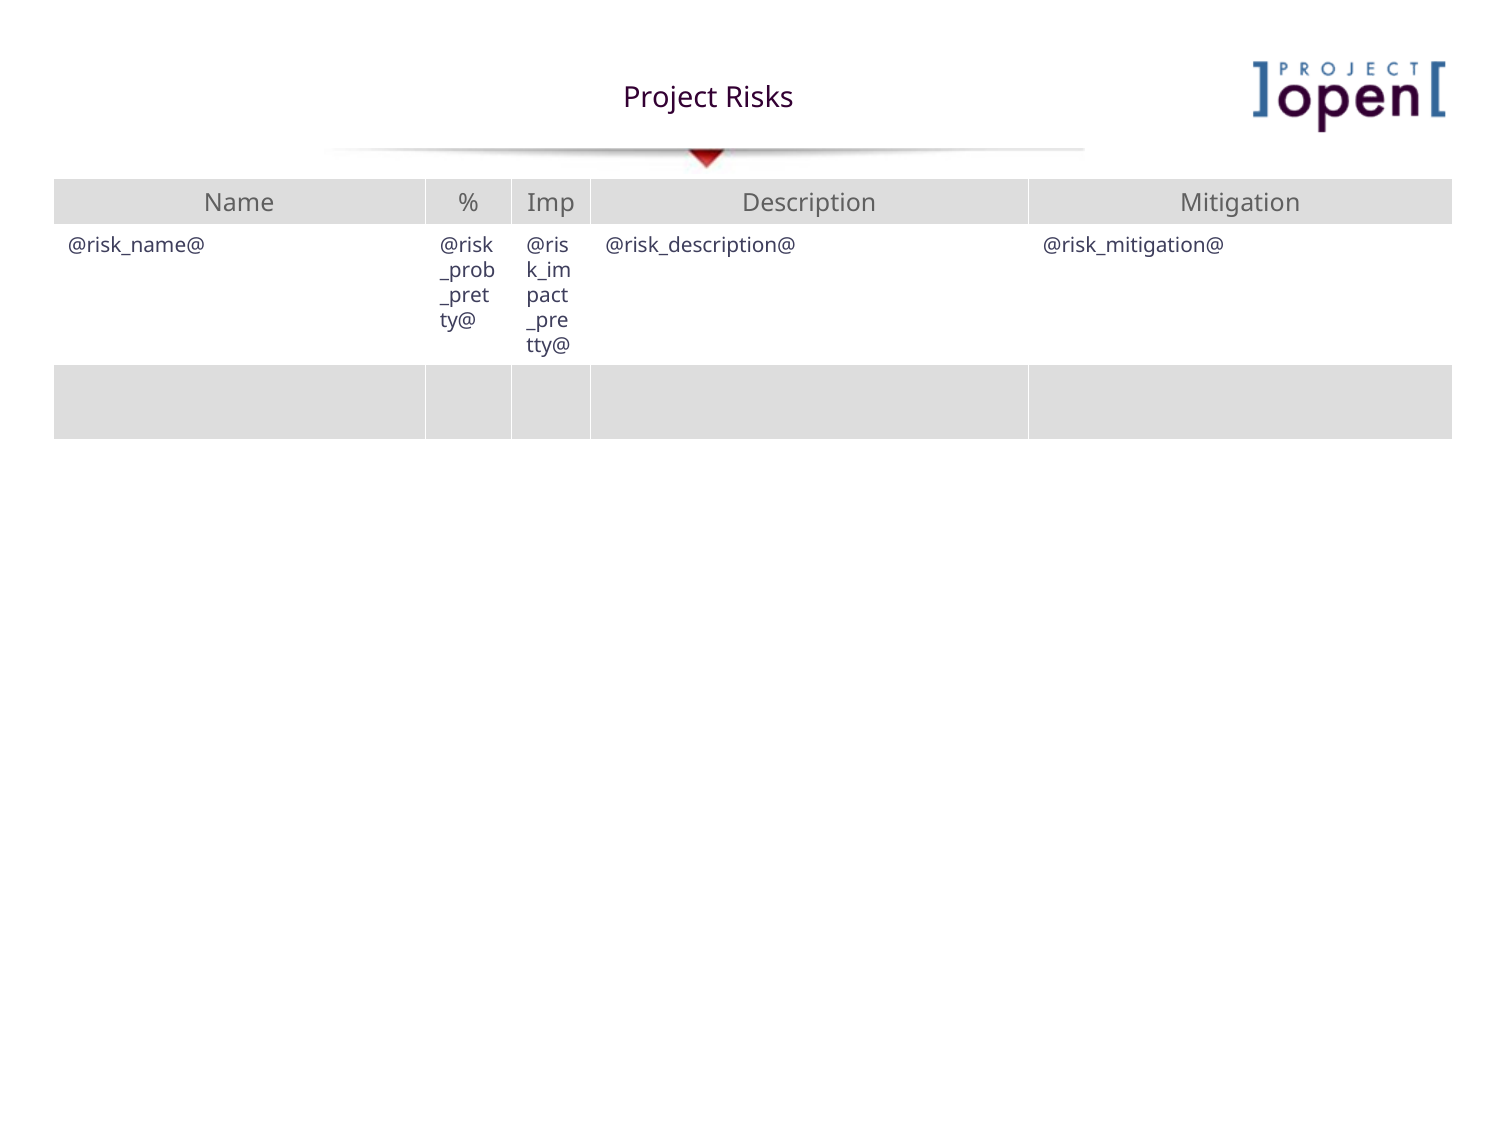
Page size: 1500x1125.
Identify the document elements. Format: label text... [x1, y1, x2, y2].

picture [324, 149, 1085, 174]
table_header Imp [512, 179, 590, 224]
picture [1341, 54, 1453, 140]
table_cell [426, 365, 511, 439]
table_cell [54, 365, 425, 439]
table_header % [426, 179, 511, 224]
table_cell @risk_impact_pretty@ [512, 225, 590, 364]
title Project Risks [76, 42, 1341, 149]
table_cell [591, 365, 1028, 439]
table_cell [512, 365, 590, 439]
table_header Mitigation [1029, 179, 1452, 224]
table_cell @risk_description@ [591, 225, 1028, 364]
table_cell @risk_name@ [54, 225, 425, 364]
table_header Description [591, 179, 1028, 224]
table_header Name [54, 179, 425, 224]
table_cell [1029, 365, 1452, 439]
table_cell @risk_mitigation@ [1029, 225, 1452, 364]
table_cell @risk_prob_pretty@ [426, 225, 511, 364]
